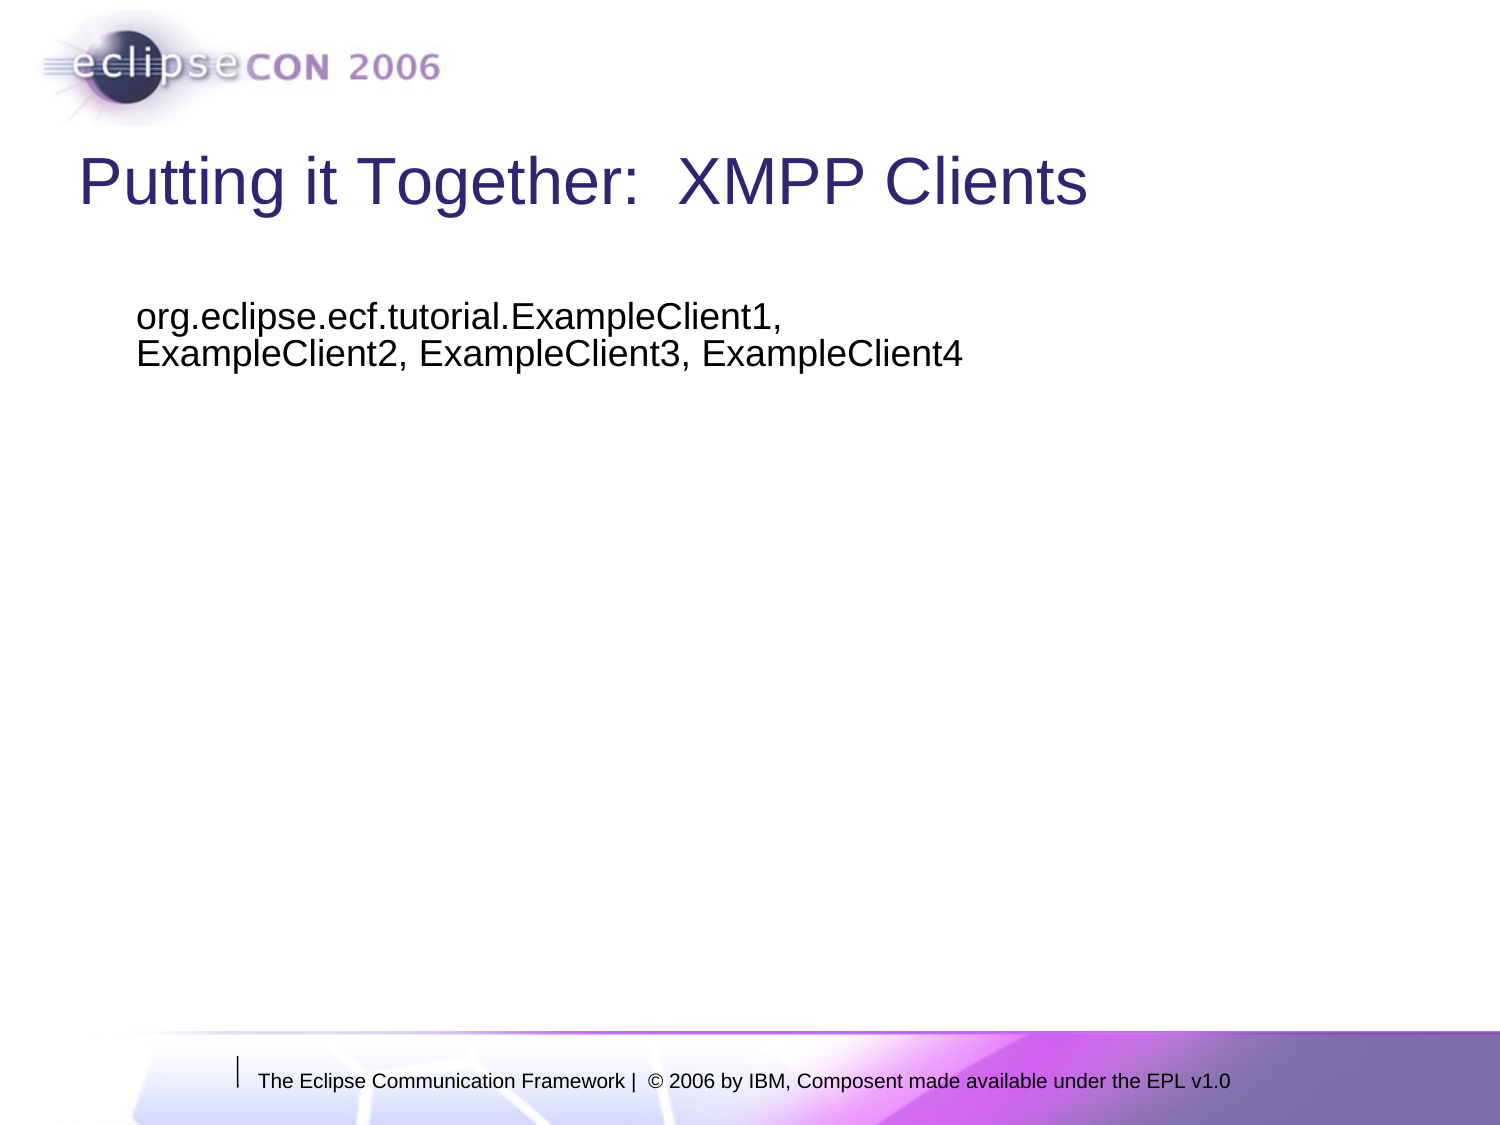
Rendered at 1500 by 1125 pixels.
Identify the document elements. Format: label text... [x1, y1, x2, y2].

title Putting it Together: XMPP Clients [78, 148, 1432, 224]
picture [31, 10, 1040, 126]
picture [0, 1031, 1500, 1125]
text_box org.eclipse.ecf.tutorial.ExampleClient1, ExampleClient2, ExampleClient3, ExampleClient4 [121, 292, 1055, 387]
